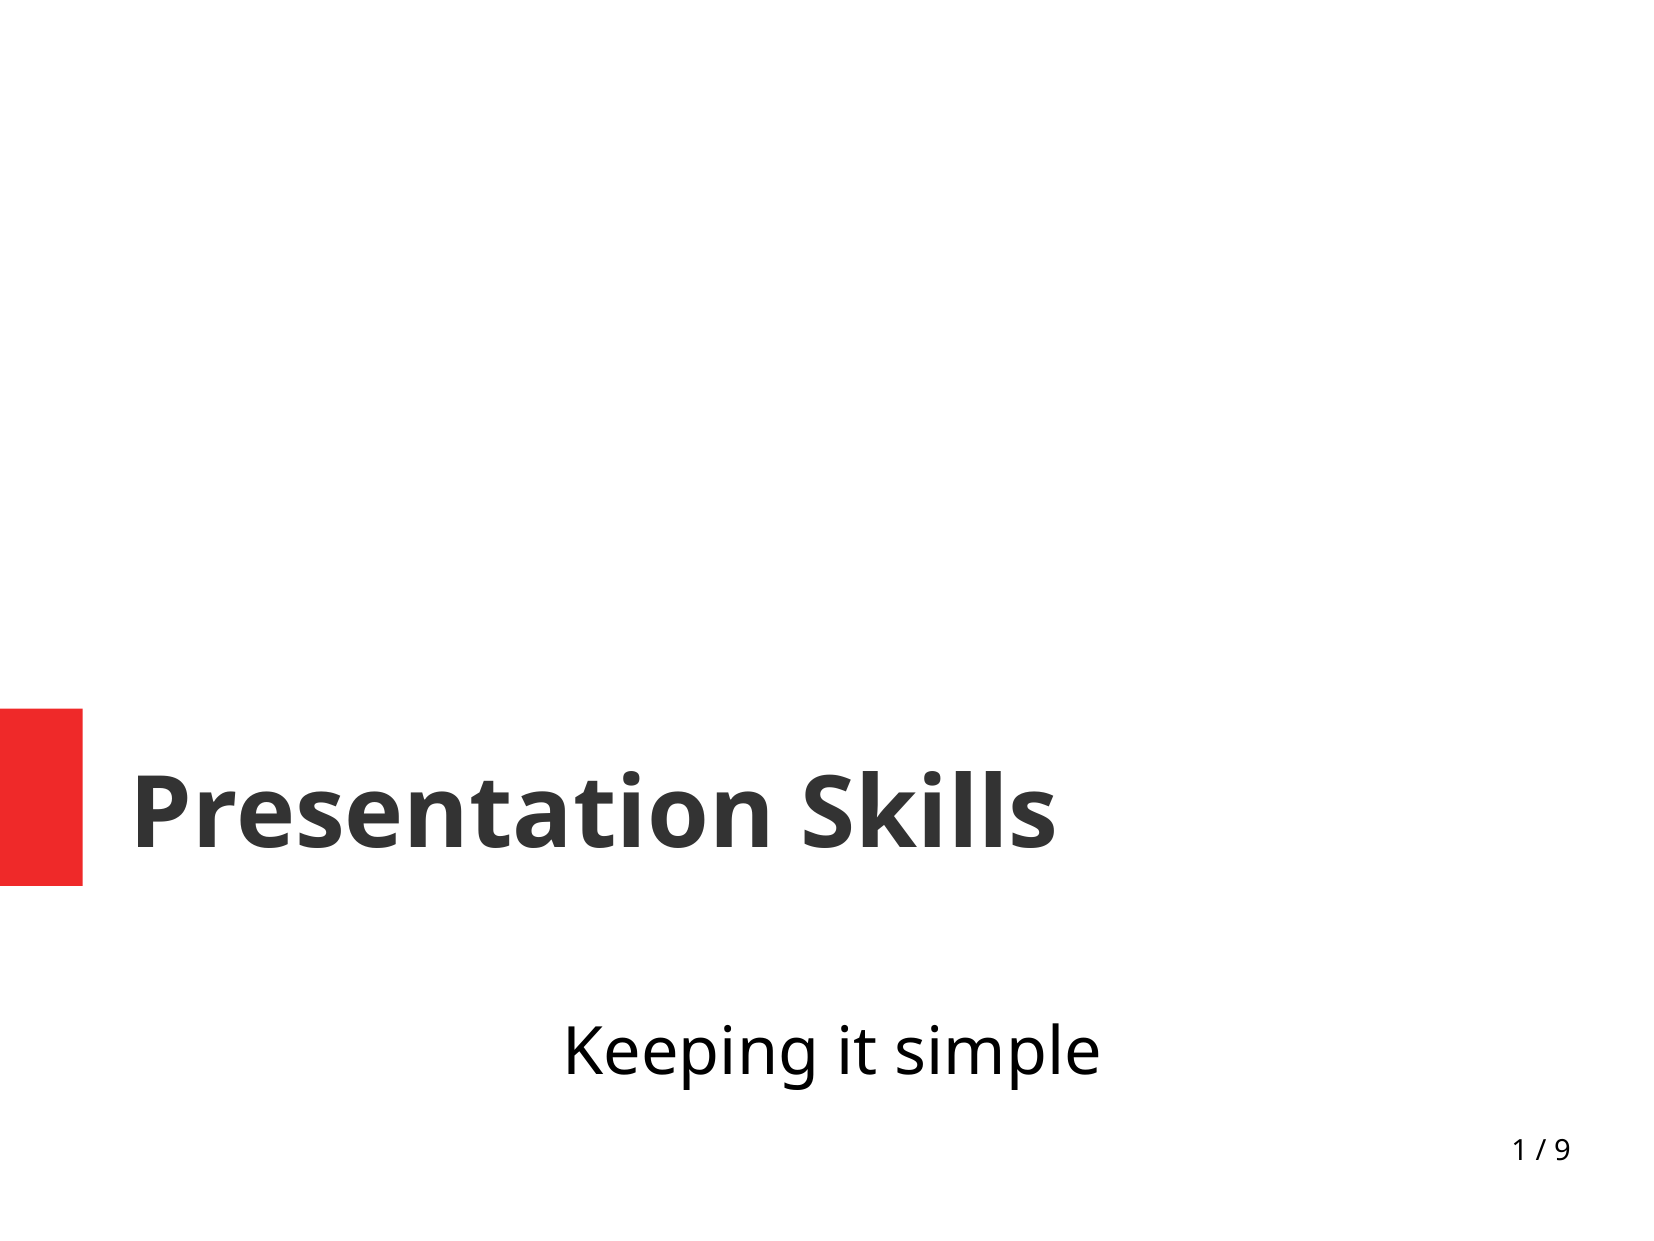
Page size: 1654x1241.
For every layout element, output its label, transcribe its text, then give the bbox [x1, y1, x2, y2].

title Presentation Skills [129, 672, 1536, 945]
subtitle Keeping it simple [129, 968, 1536, 1130]
